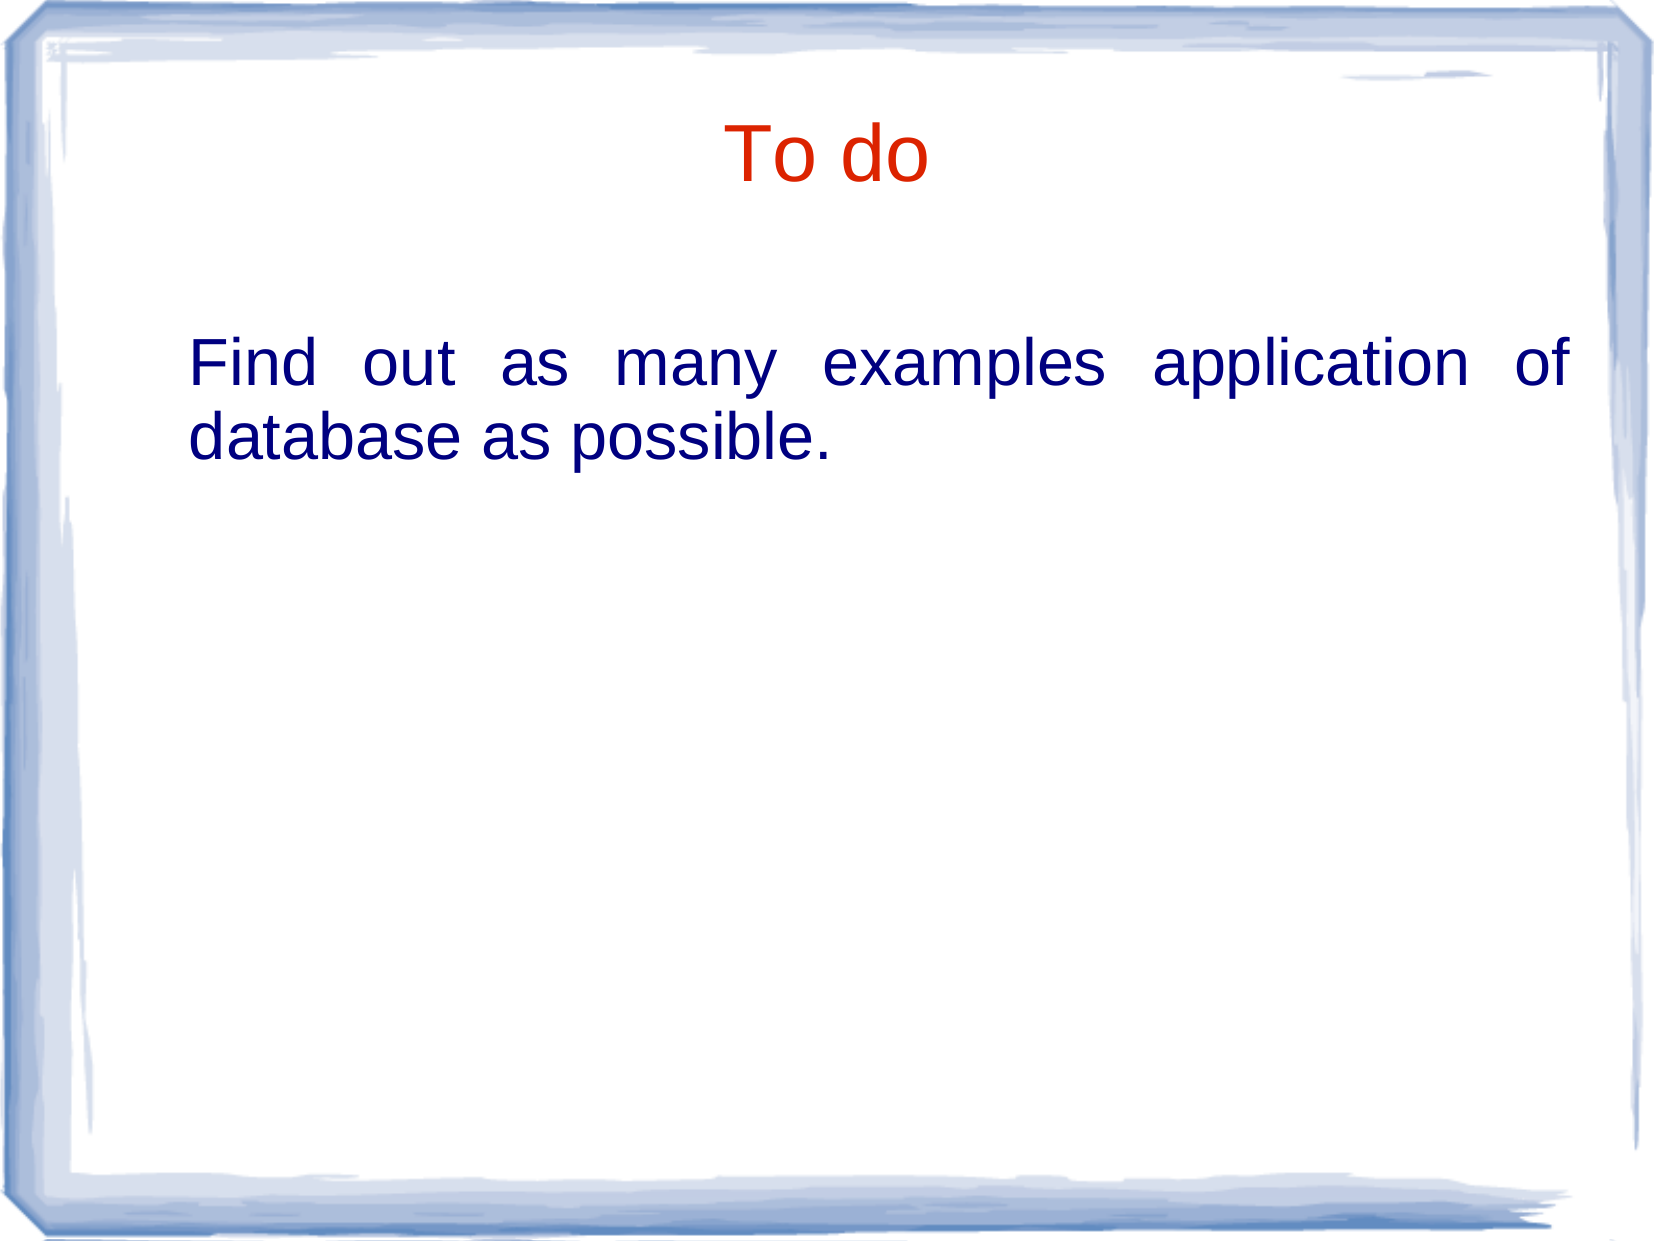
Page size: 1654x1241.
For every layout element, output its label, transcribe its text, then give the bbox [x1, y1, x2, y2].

title To do [82, 56, 1571, 250]
list Find out as many examples application of database as possible. [118, 324, 1571, 990]
picture [0, 0, 1654, 1241]
